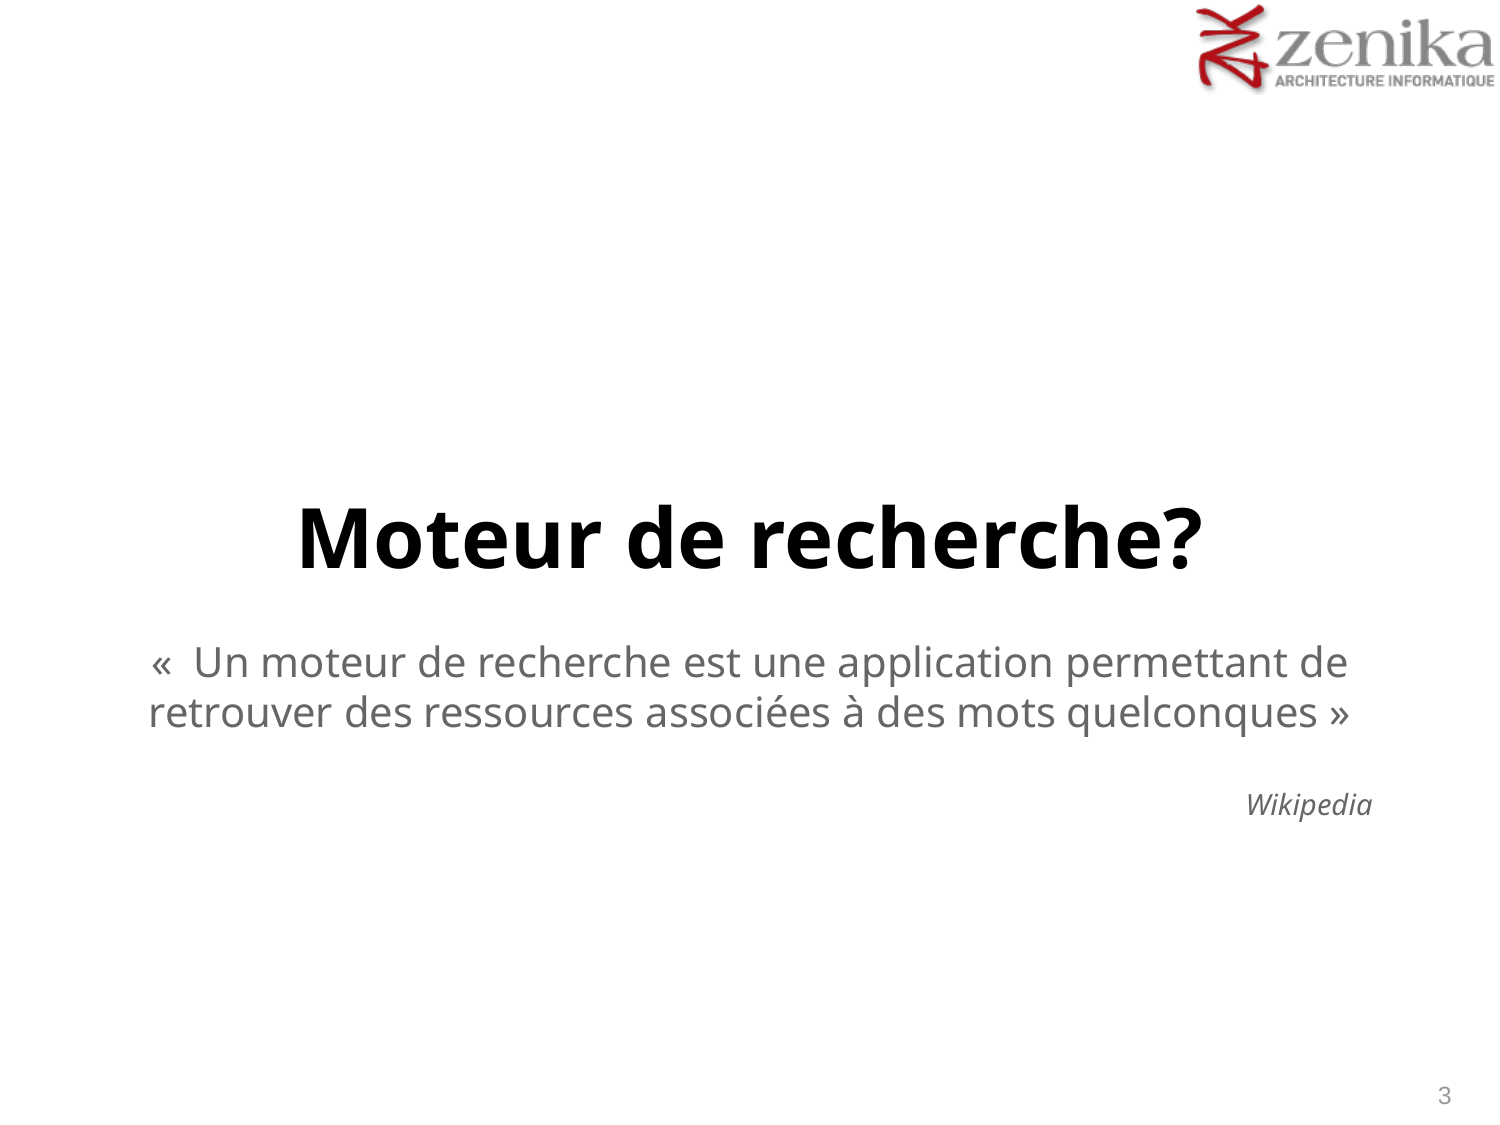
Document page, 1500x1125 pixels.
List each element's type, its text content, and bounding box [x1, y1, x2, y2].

picture [1190, 0, 1500, 95]
text_box Moteur de recherche? [112, 382, 1388, 600]
text_box « Un moteur de recherche est une application permettant de retrouver des ressources associées à des mots quelconques » Wikipedia [112, 621, 1388, 872]
